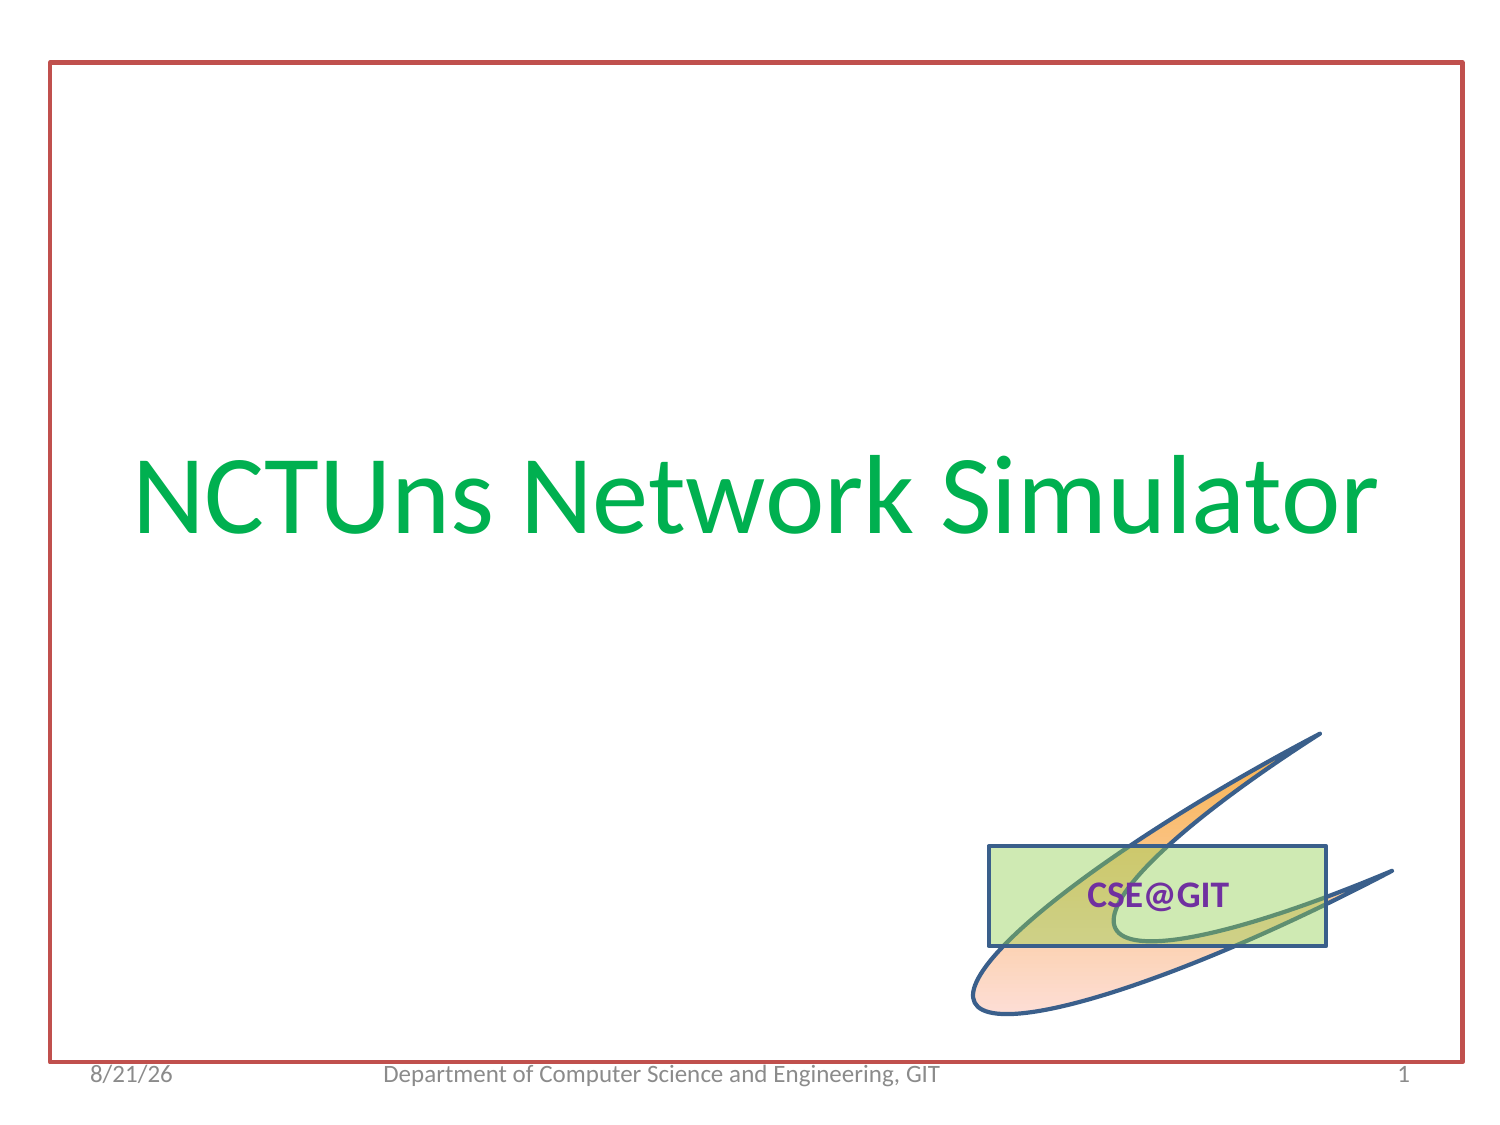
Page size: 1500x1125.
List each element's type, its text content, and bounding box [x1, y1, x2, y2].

slide_number <number> [1074, 1042, 1425, 1103]
text_box [973, 733, 1393, 1015]
text_box CSE@GIT [987, 862, 1288, 923]
text_box 9/19/18 [75, 1042, 425, 1103]
subtitle NCTUns Network Simulator [50, 62, 1463, 1063]
footer Department of Computer Science and Engineering, GIT [425, 1042, 1025, 1103]
